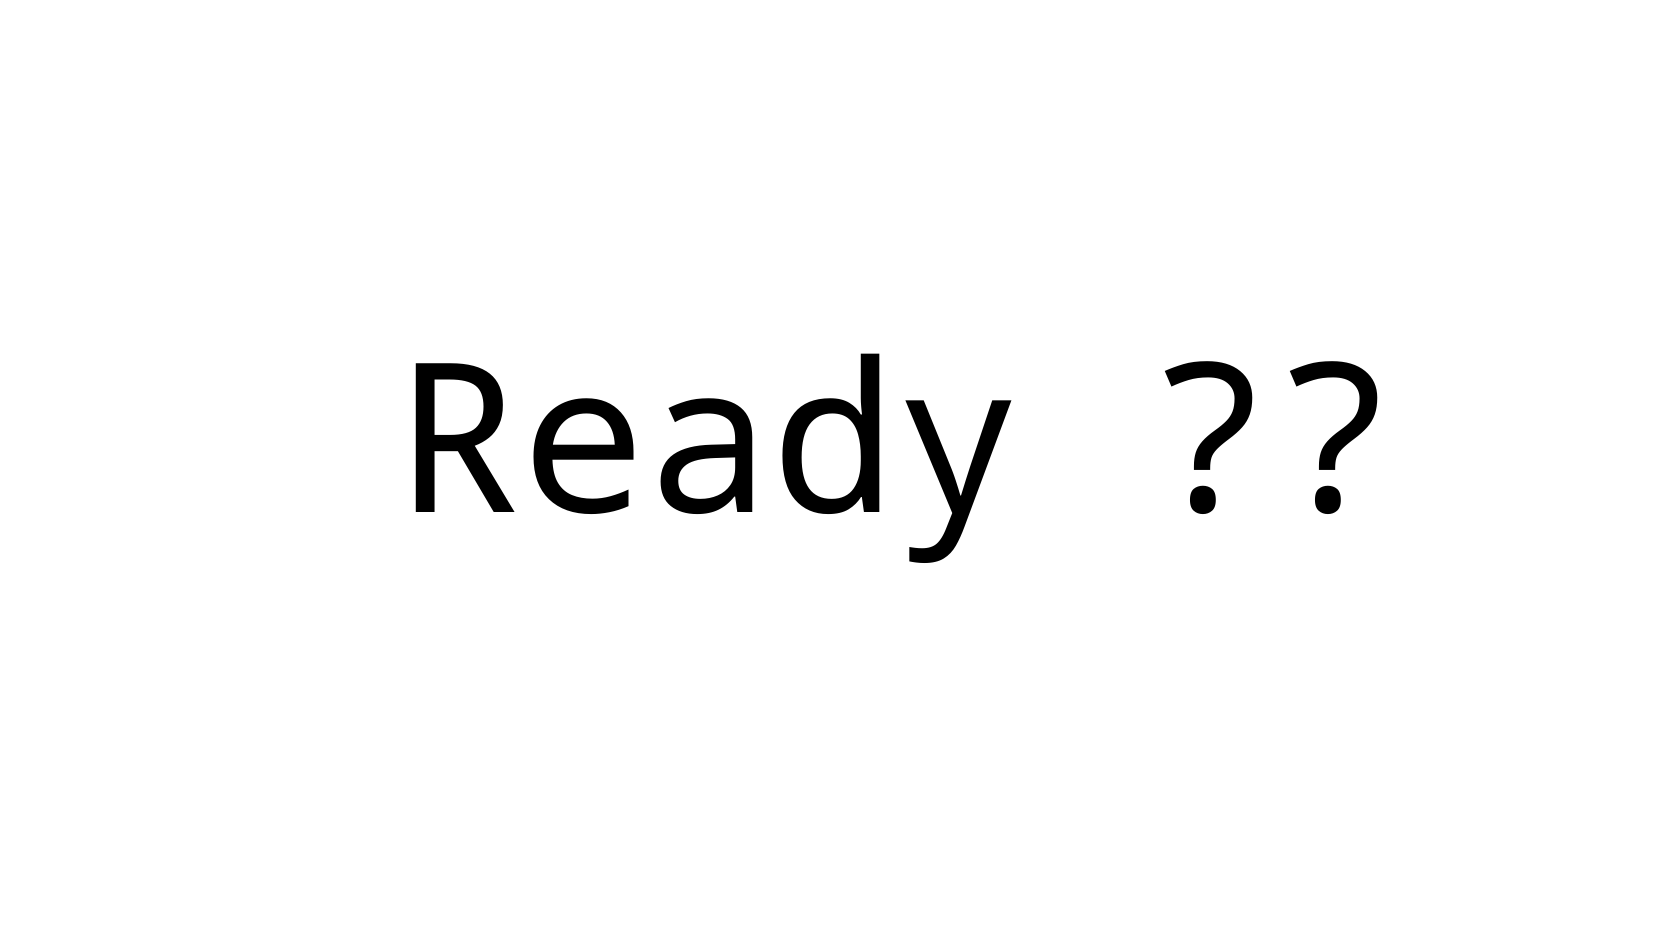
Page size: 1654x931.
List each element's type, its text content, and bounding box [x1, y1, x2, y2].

text_box Ready ?? [381, 282, 1492, 931]
